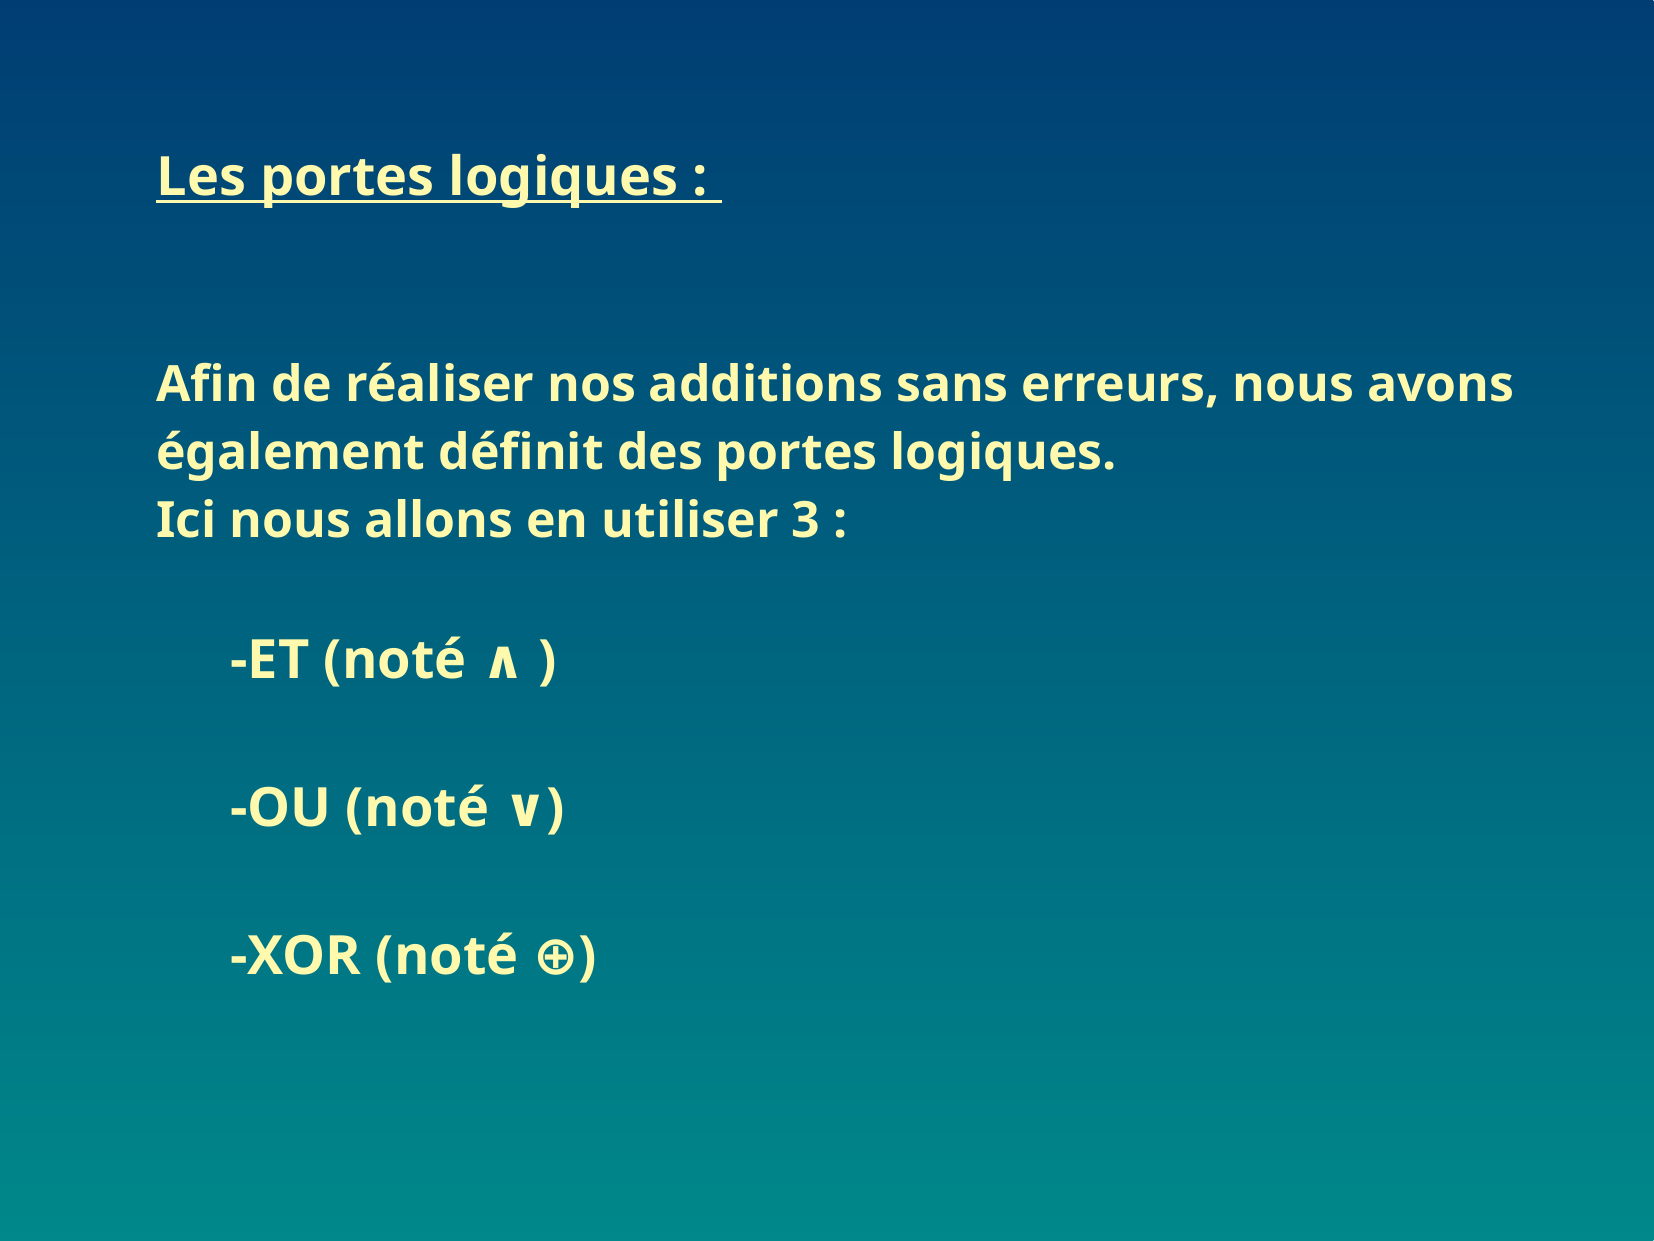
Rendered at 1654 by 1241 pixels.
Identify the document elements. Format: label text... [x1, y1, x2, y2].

text_box Les portes logiques : Afin de réaliser nos additions sans erreurs, nous avons également définit des portes logiques. Ici nous allons en utiliser 3 : -ET (noté ∧ ) -OU (noté ∨) -XOR (noté ⊕) [141, 129, 1595, 1225]
